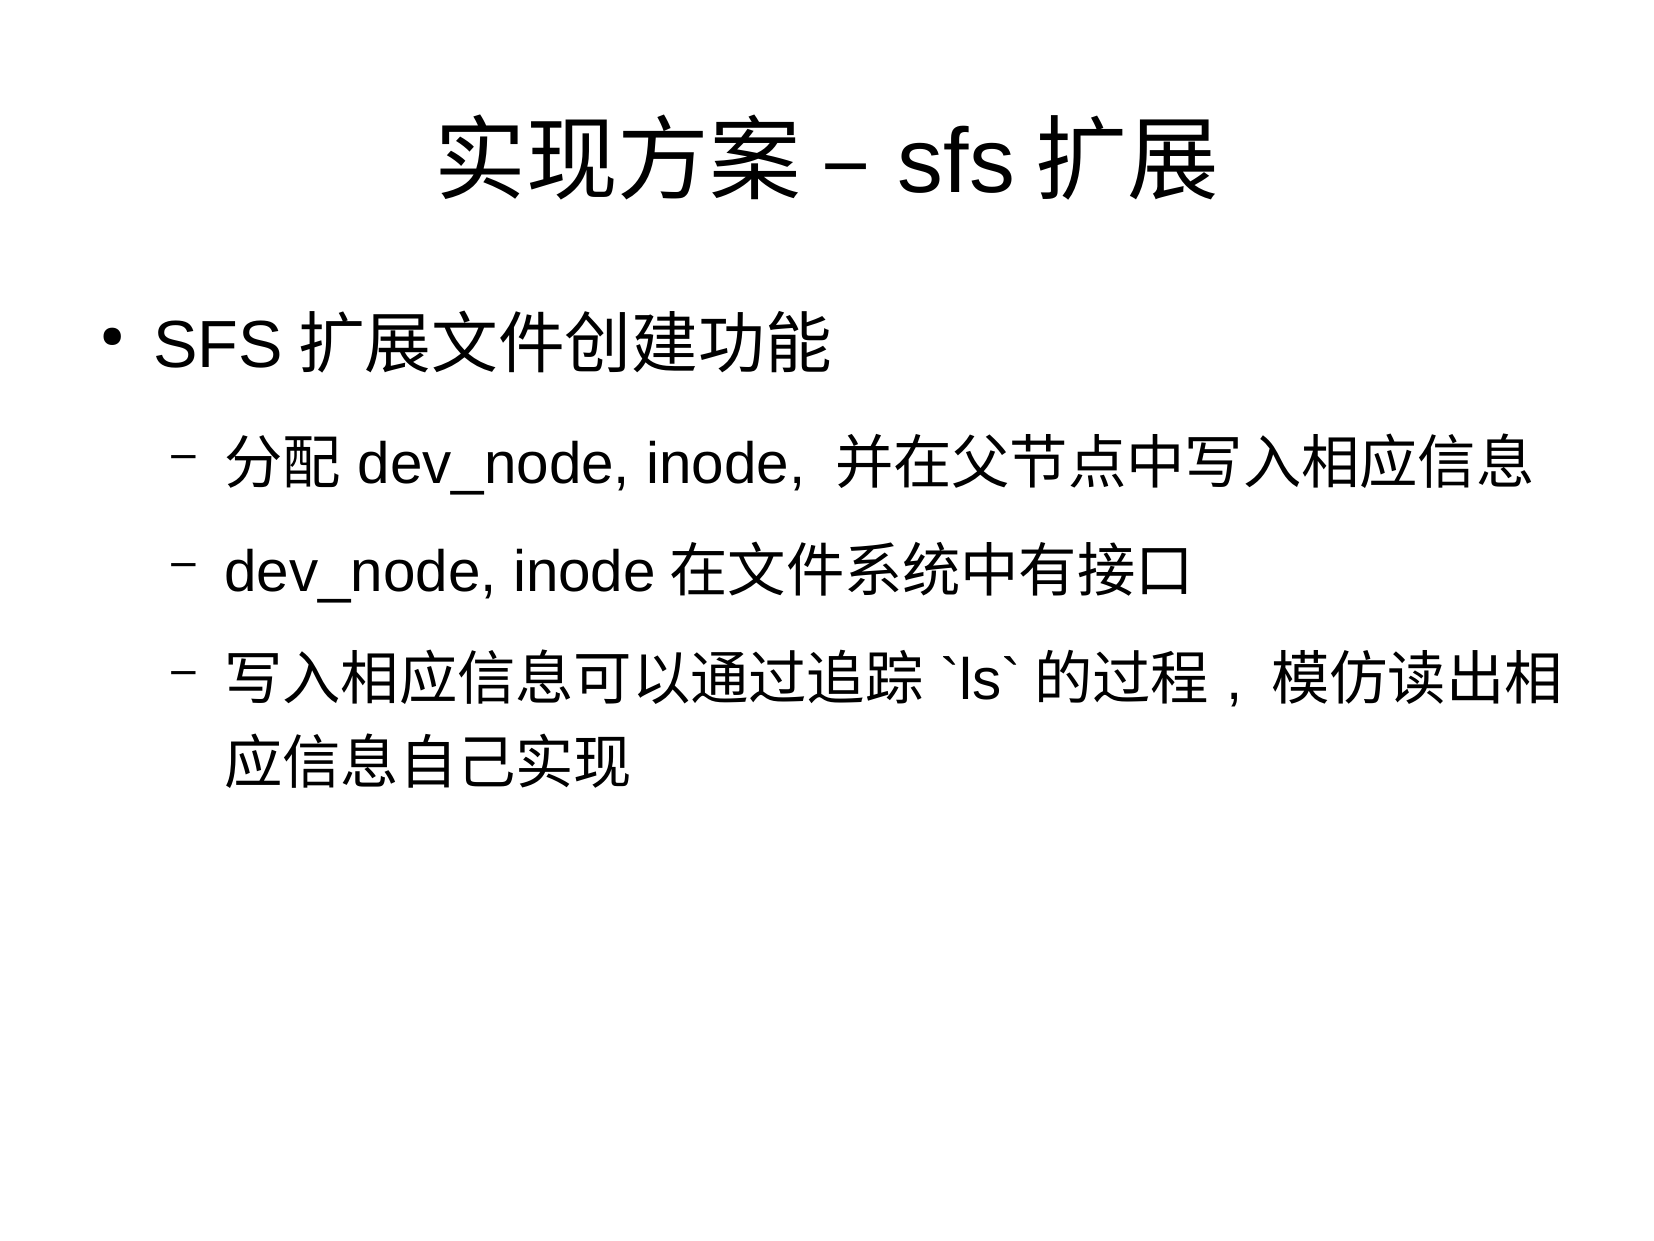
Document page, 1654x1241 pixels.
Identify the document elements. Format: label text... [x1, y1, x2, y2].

title 实现方案 –sfs扩展 [82, 49, 1571, 257]
list SFS扩展文件创建功能 分配dev_node, inode, 并在父节点中写入相应信息 dev_node, inode在文件系统中有接口 写入相应信息可以通过追踪`ls`的过程, 模仿读出相应信息自己实现 [82, 290, 1571, 1010]
